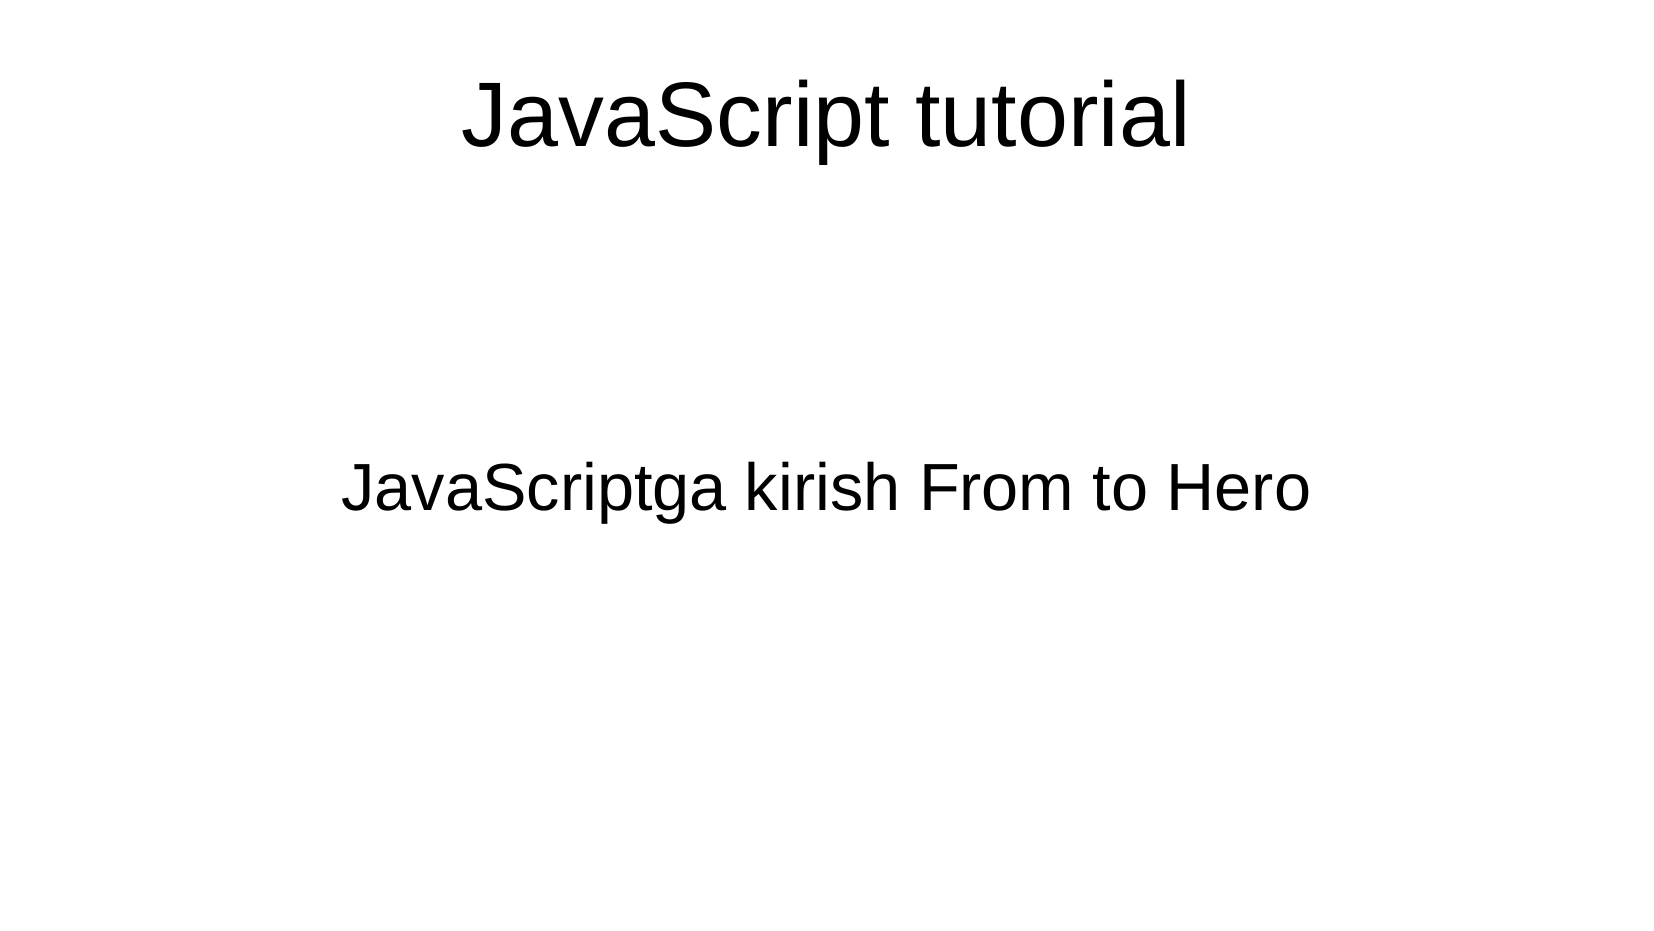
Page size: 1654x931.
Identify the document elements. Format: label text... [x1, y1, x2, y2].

title JavaScript tutorial [82, 37, 1571, 193]
subtitle JavaScriptga kirish From to Hero [82, 217, 1571, 758]
